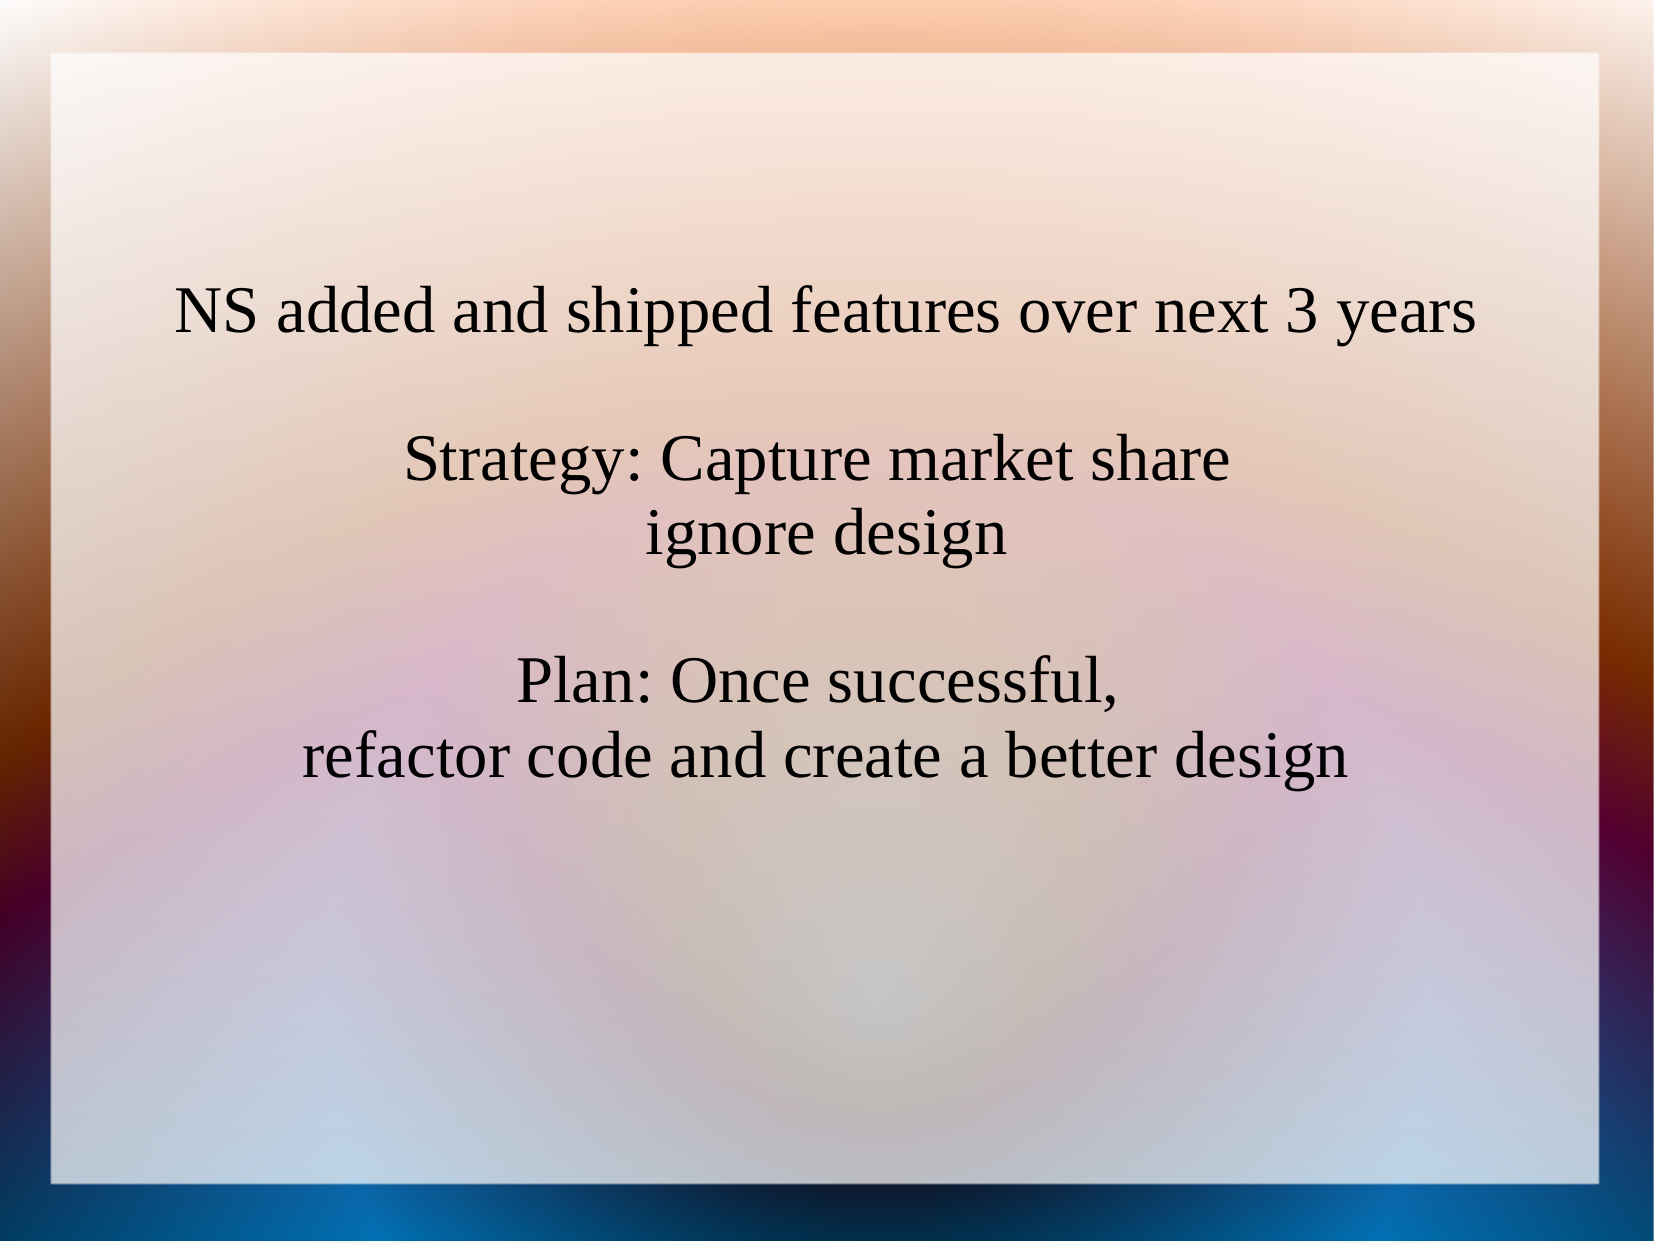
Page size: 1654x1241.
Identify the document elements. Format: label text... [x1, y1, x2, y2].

picture [0, 0, 1654, 1241]
subtitle NS added and shipped features over next 3 years Strategy: Capture market share ignore design Plan: Once successful, refactor code and create a better design [82, 55, 1571, 1010]
